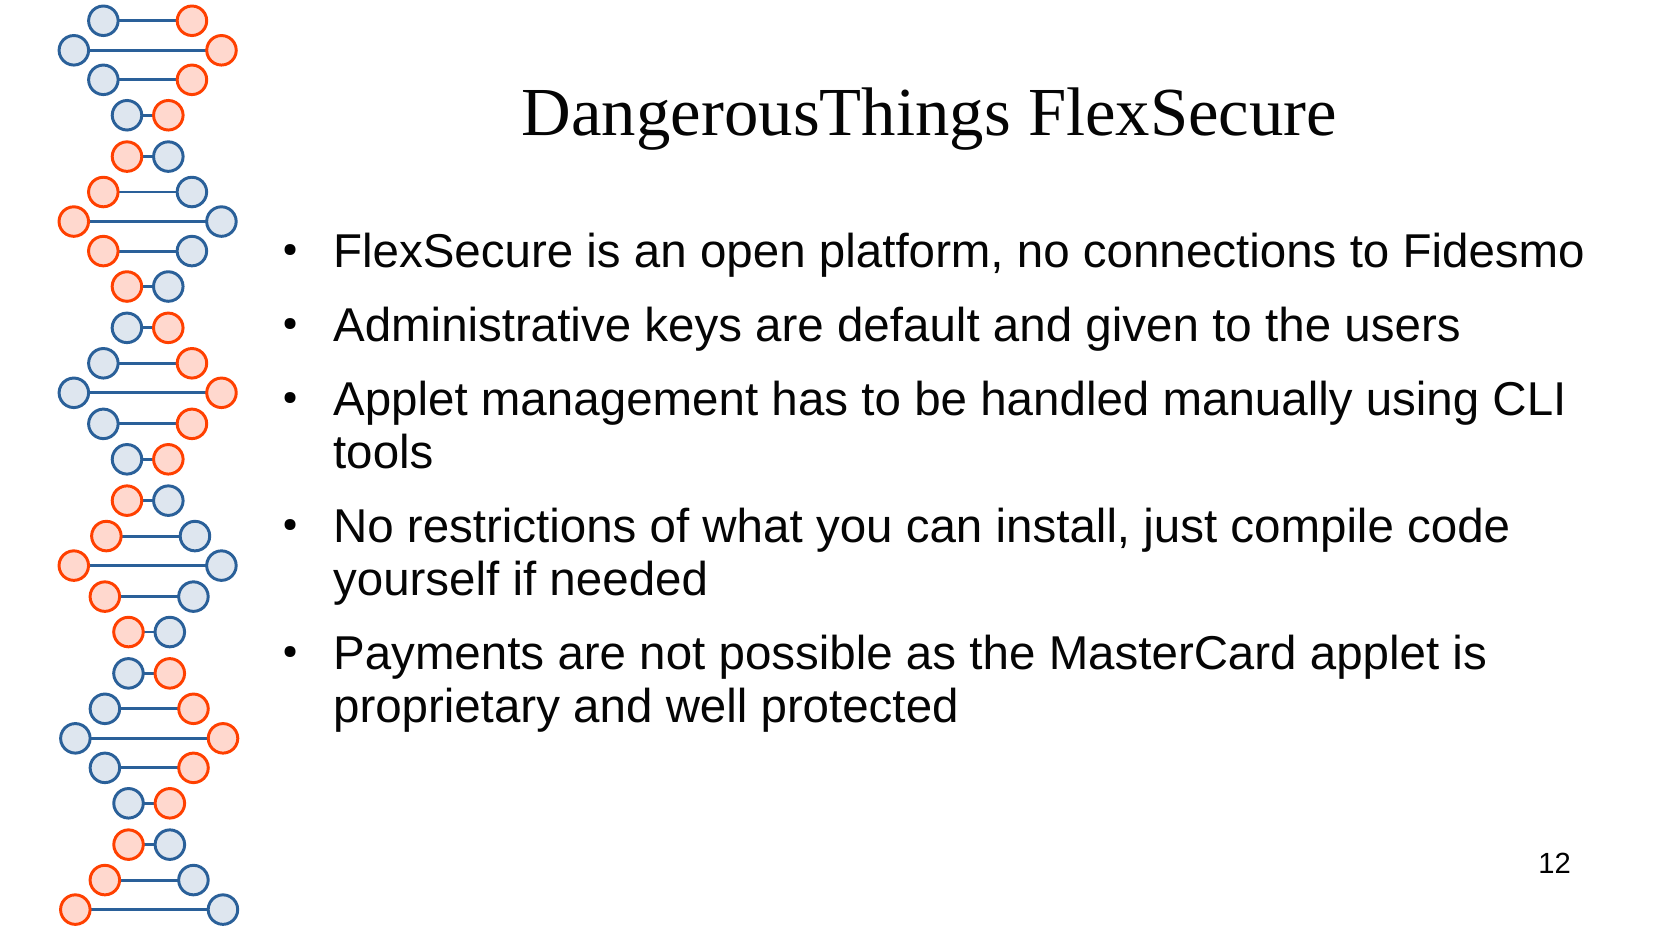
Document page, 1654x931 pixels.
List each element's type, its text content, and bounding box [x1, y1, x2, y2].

list FlexSecure is an open platform, no connections to Fidesmo Administrative keys are default and given to the users Applet management has to be handled manually using CLI tools No restrictions of what you can install, just compile code yourself if needed Payments are not possible as the MasterCard applet is proprietary and well protected [265, 224, 1595, 764]
title DangerousThings FlexSecure [265, 35, 1595, 189]
